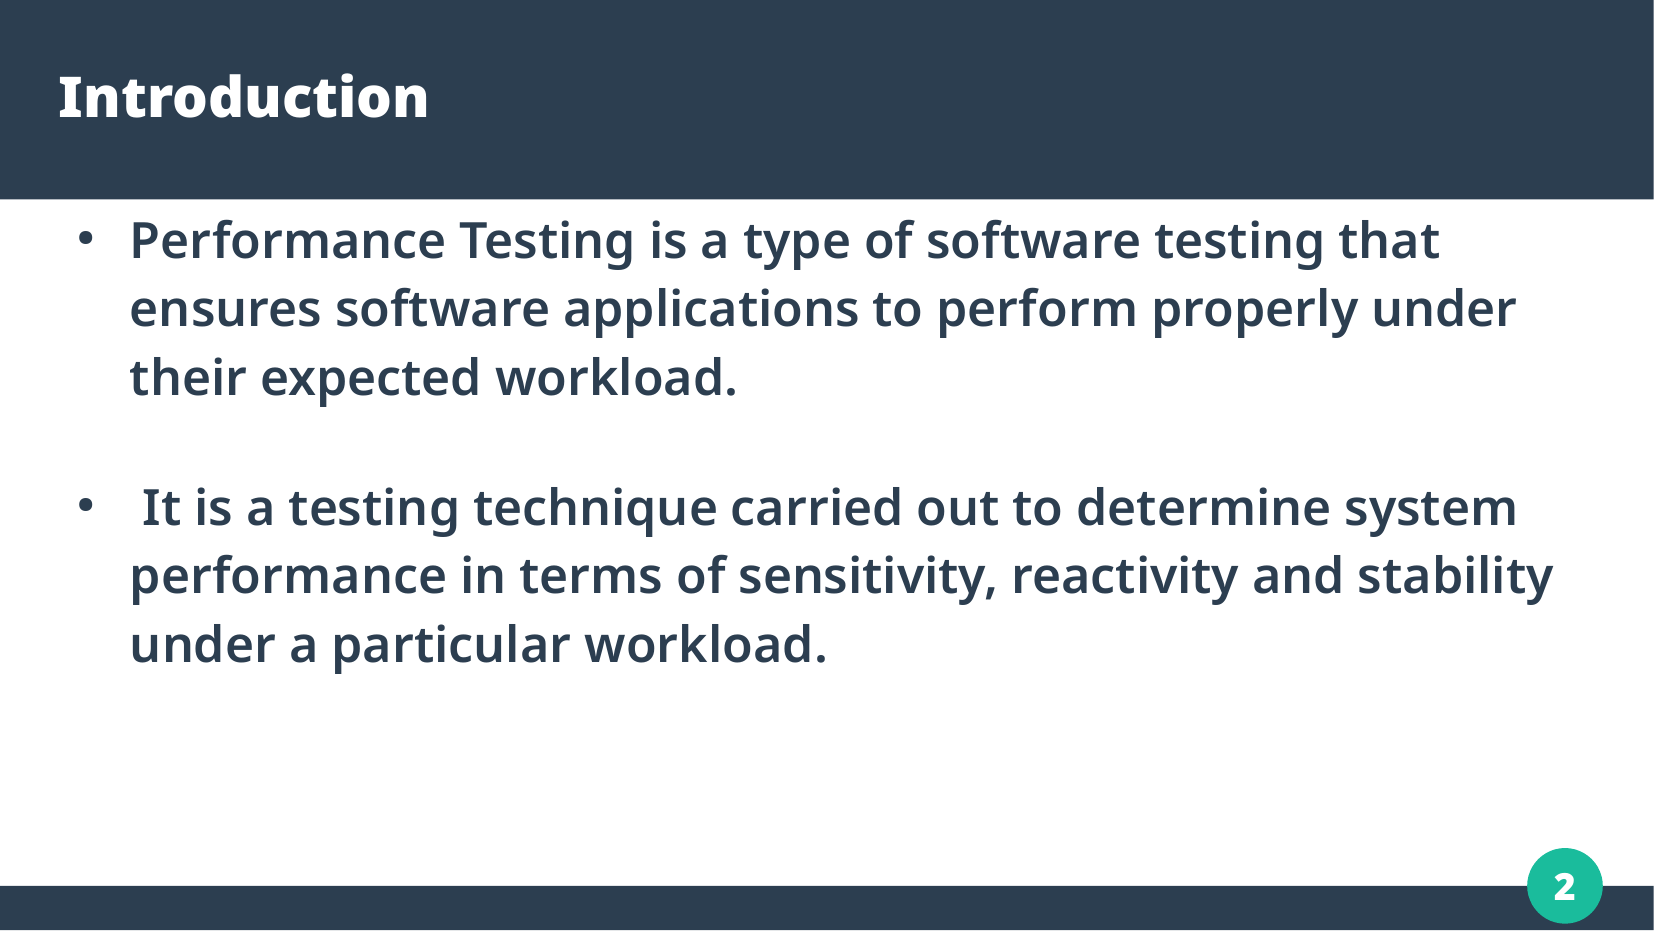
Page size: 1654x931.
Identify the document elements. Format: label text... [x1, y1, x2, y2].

list Performance Testing is a type of software testing that ensures software applications to perform properly under their expected workload. It is a testing technique carried out to determine system performance in terms of sensitivity, reactivity and stability under a particular workload. [59, 204, 1595, 826]
title Introduction [59, 37, 1595, 156]
